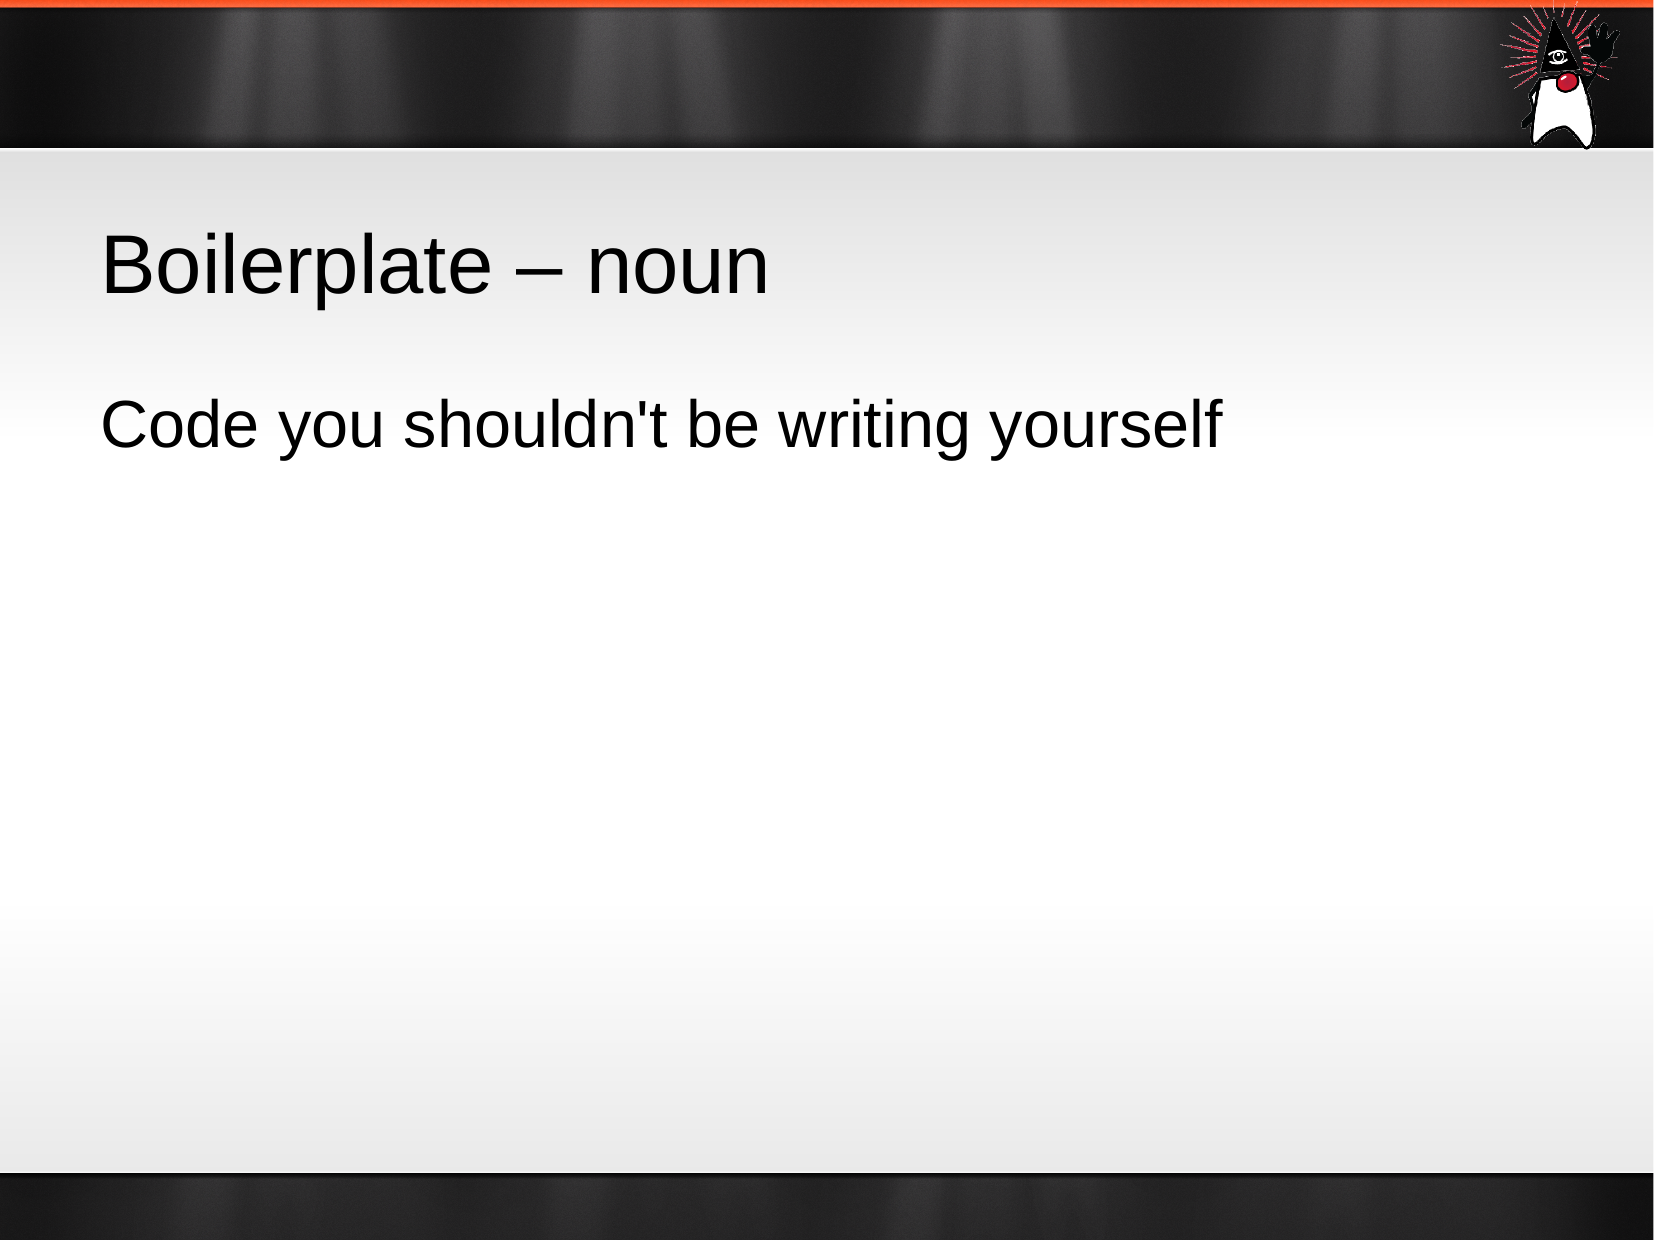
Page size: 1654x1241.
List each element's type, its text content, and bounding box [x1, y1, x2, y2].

subtitle Boilerplate – noun Code you shouldn't be writing yourself [100, 6, 1589, 1125]
picture [0, 0, 1654, 1240]
